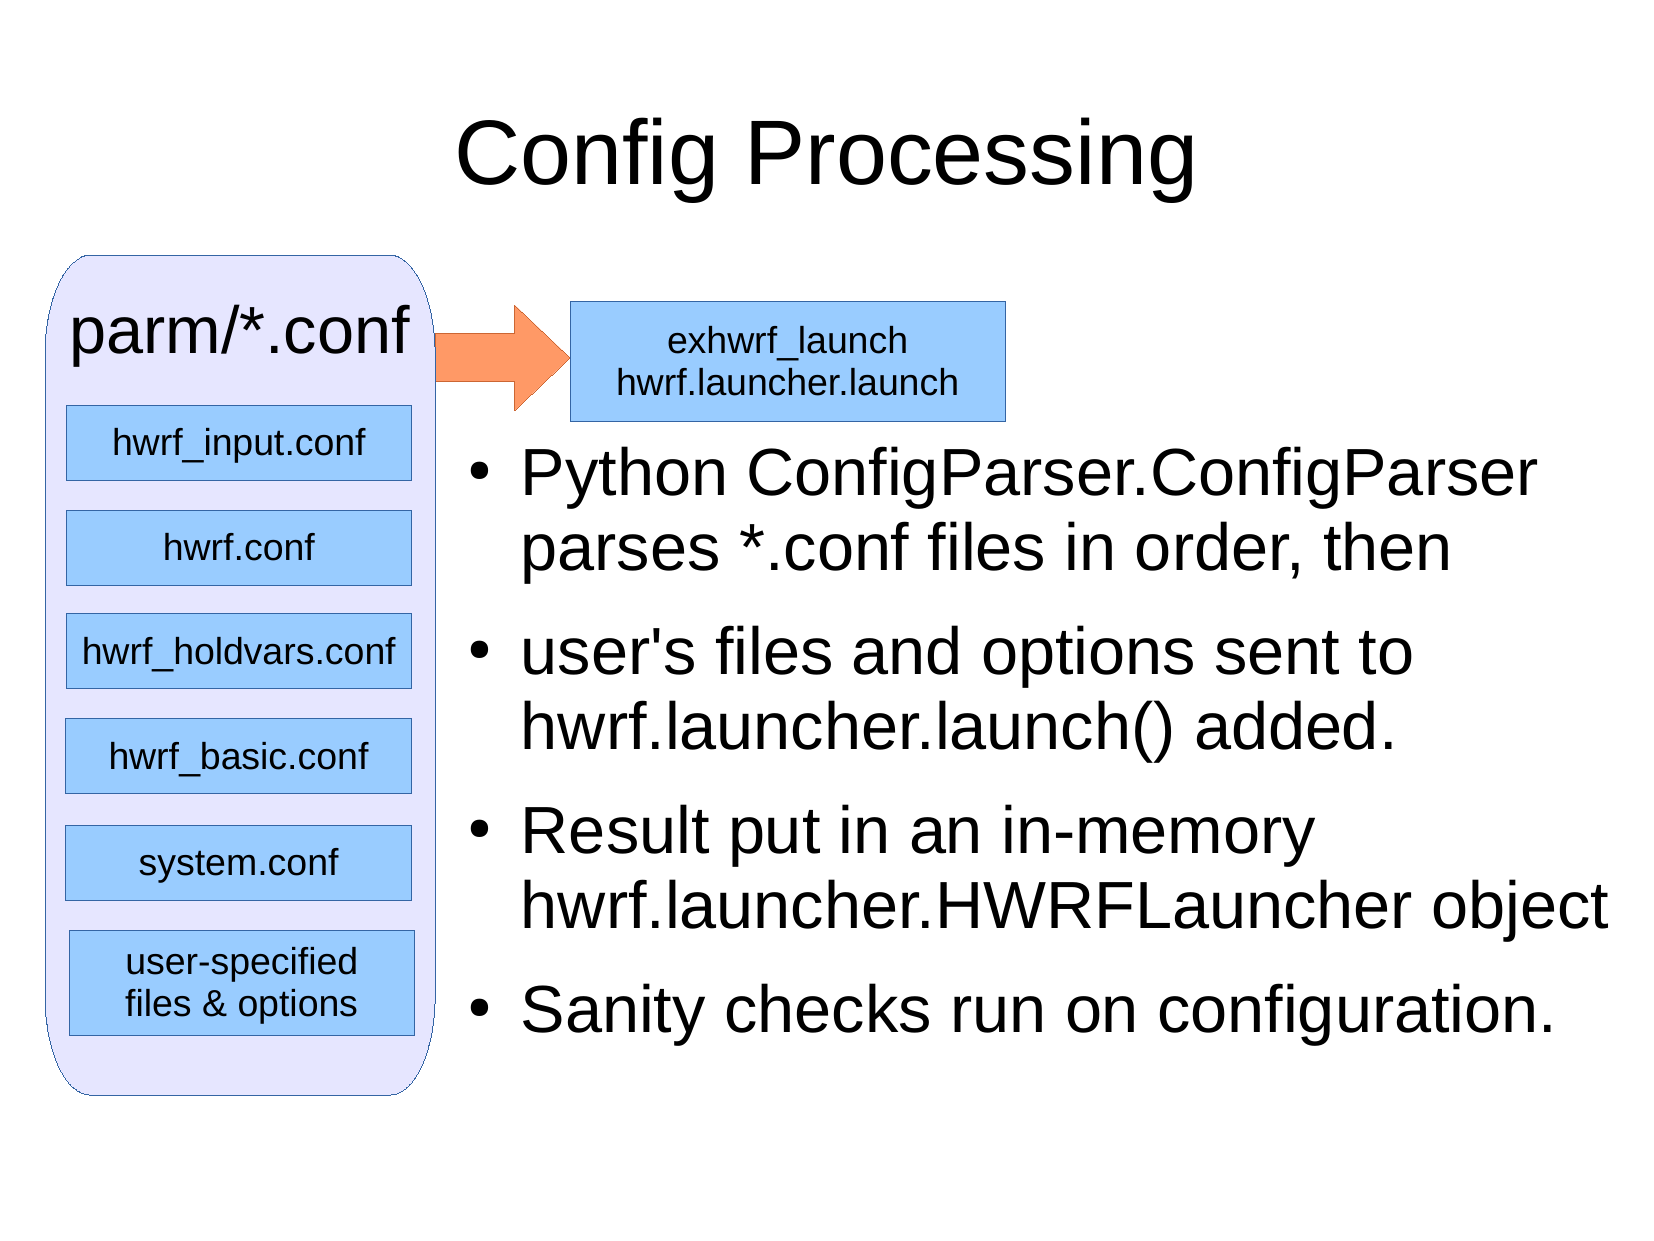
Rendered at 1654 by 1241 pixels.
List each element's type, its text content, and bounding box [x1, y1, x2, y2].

text_box parm/*.conf [45, 255, 436, 1096]
text_box exhwrf_launch hwrf.launcher.launch [570, 301, 1006, 422]
text_box hwrf_holdvars.conf [66, 613, 412, 689]
text_box [435, 305, 570, 411]
list Python ConfigParser.ConfigParser parses *.conf files in order, then user's files and options sent to hwrf.launcher.launch() added. Result put in an in-memory hwrf.launcher.HWRFLauncher object Sanity checks run on configuration. [450, 435, 1624, 1201]
text_box system.conf [65, 825, 412, 901]
text_box user-specified files & options [69, 930, 415, 1036]
text_box hwrf.conf [66, 510, 412, 586]
text_box hwrf_input.conf [66, 405, 412, 481]
text_box hwrf_basic.conf [65, 718, 412, 794]
title Config Processing [82, 49, 1571, 257]
